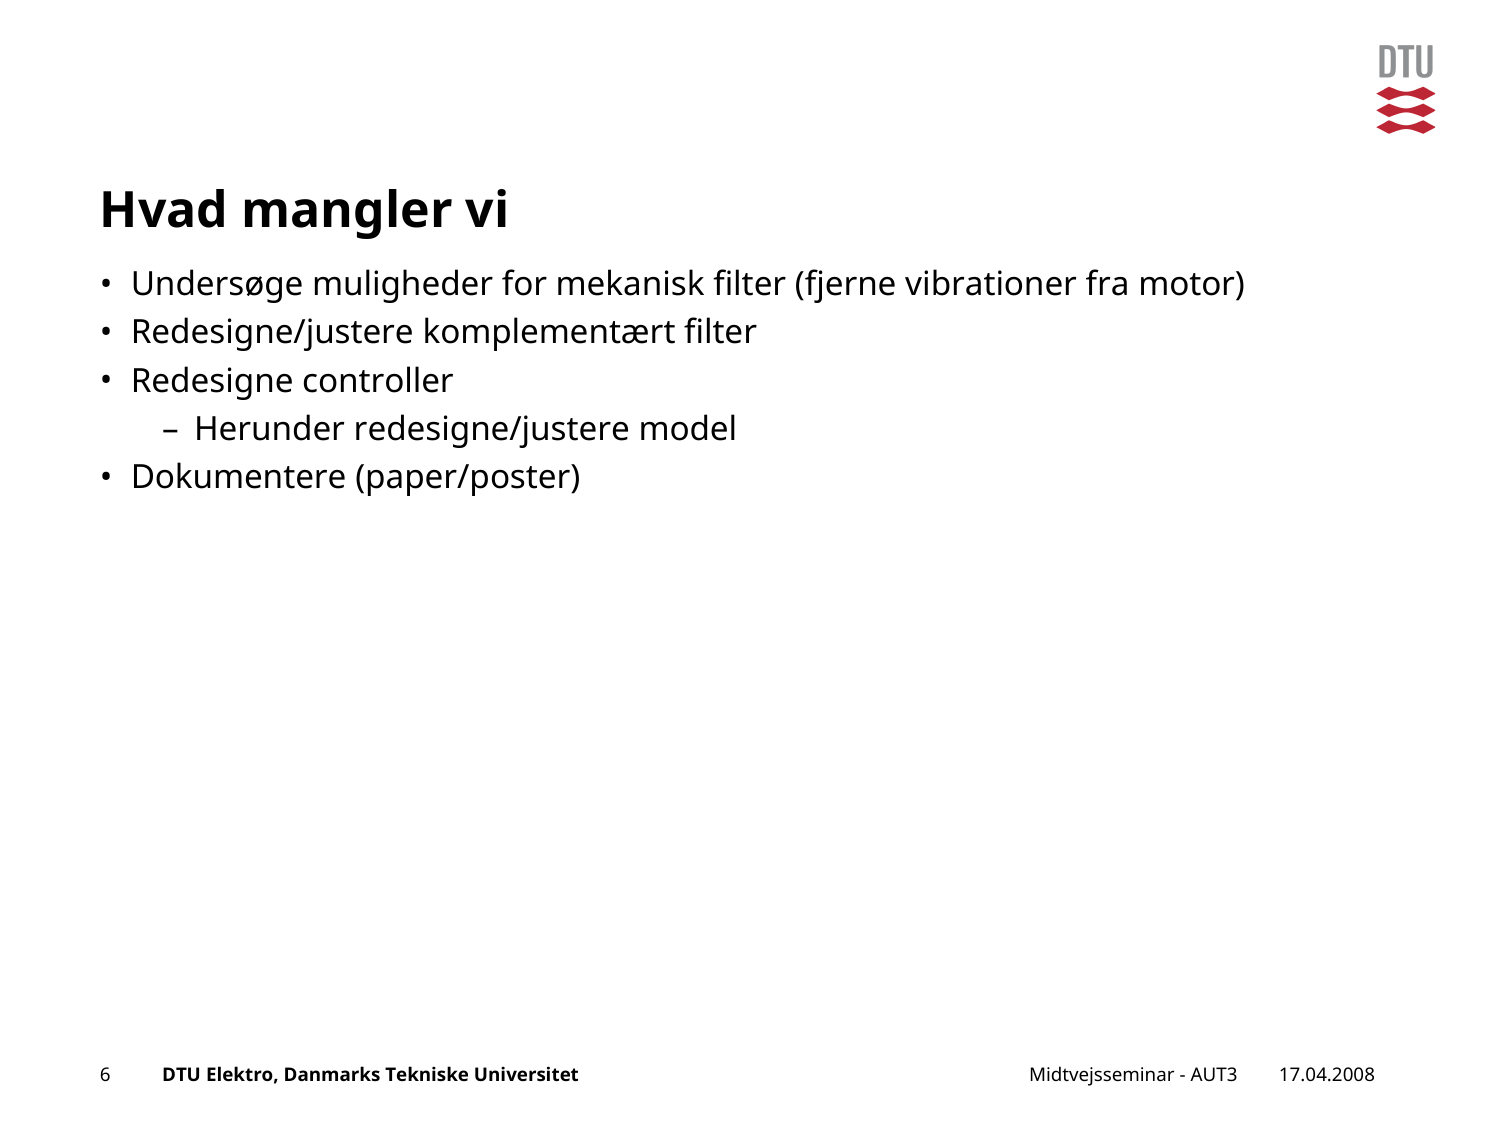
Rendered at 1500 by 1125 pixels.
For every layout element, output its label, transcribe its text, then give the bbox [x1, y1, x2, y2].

list Undersøge muligheder for mekanisk filter (fjerne vibrationer fra motor) Redesigne/justere komplementært filter Redesigne controller Herunder redesigne/justere model Dokumentere (paper/poster) [99, 262, 1375, 1012]
title Hvad mangler vi [99, 49, 1375, 238]
